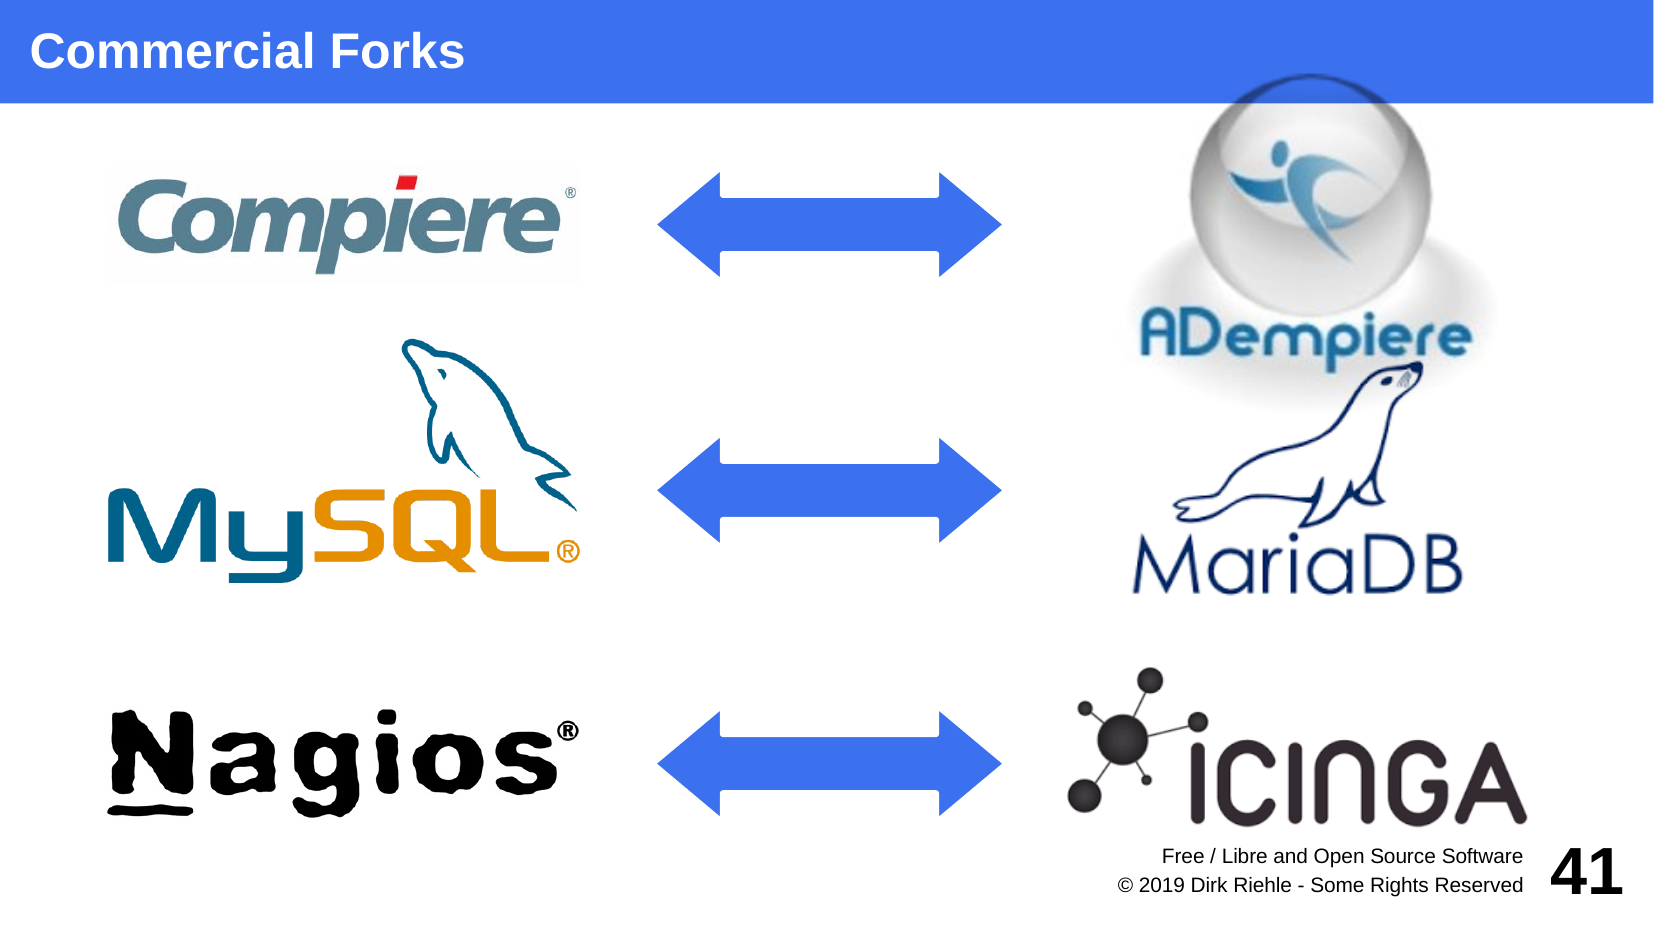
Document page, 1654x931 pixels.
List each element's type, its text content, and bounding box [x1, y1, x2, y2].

picture [107, 338, 580, 583]
text_box [652, 165, 1007, 284]
text_box [652, 431, 1007, 550]
picture [107, 165, 580, 284]
text_box [652, 704, 1007, 823]
title Commercial Forks [0, 0, 1654, 104]
picture [1061, 660, 1535, 832]
picture [1061, 63, 1535, 601]
picture [107, 603, 580, 924]
